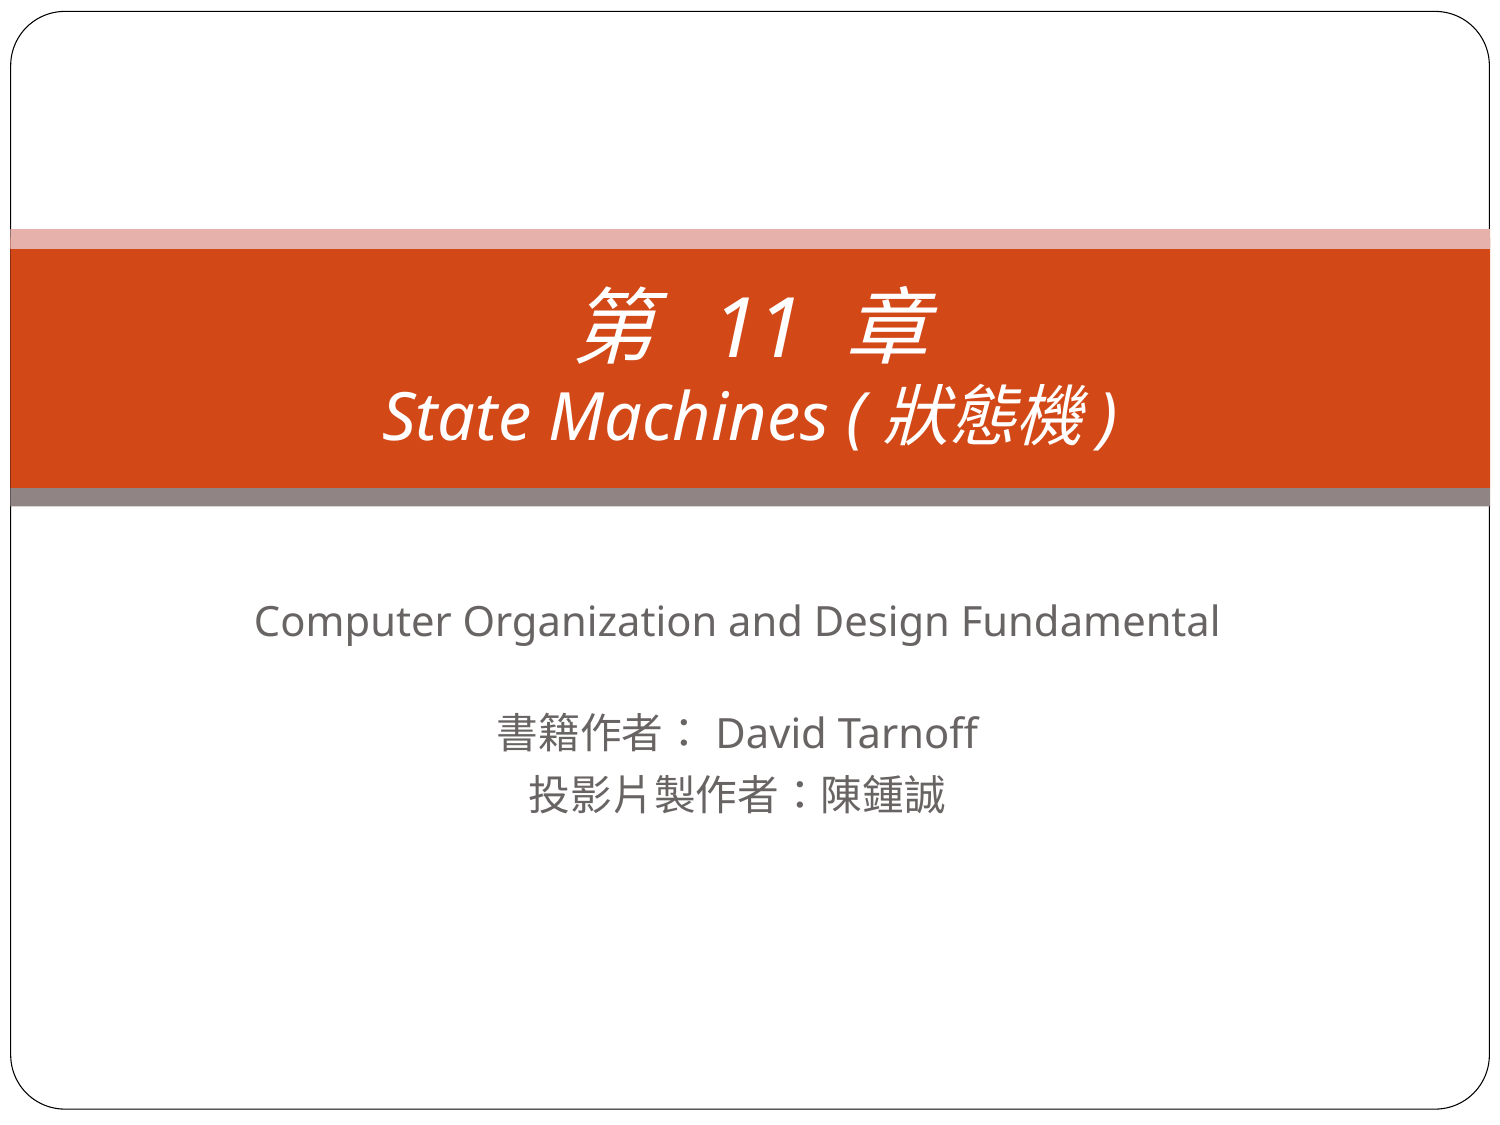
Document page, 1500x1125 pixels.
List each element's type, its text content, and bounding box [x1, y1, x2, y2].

text_box Computer Organization and Design Fundamental 書籍作者：David Tarnoff 投影片製作者：陳鍾誠 [212, 524, 1263, 826]
title 第 11 章 State Machines (狀態機) [75, 247, 1426, 489]
